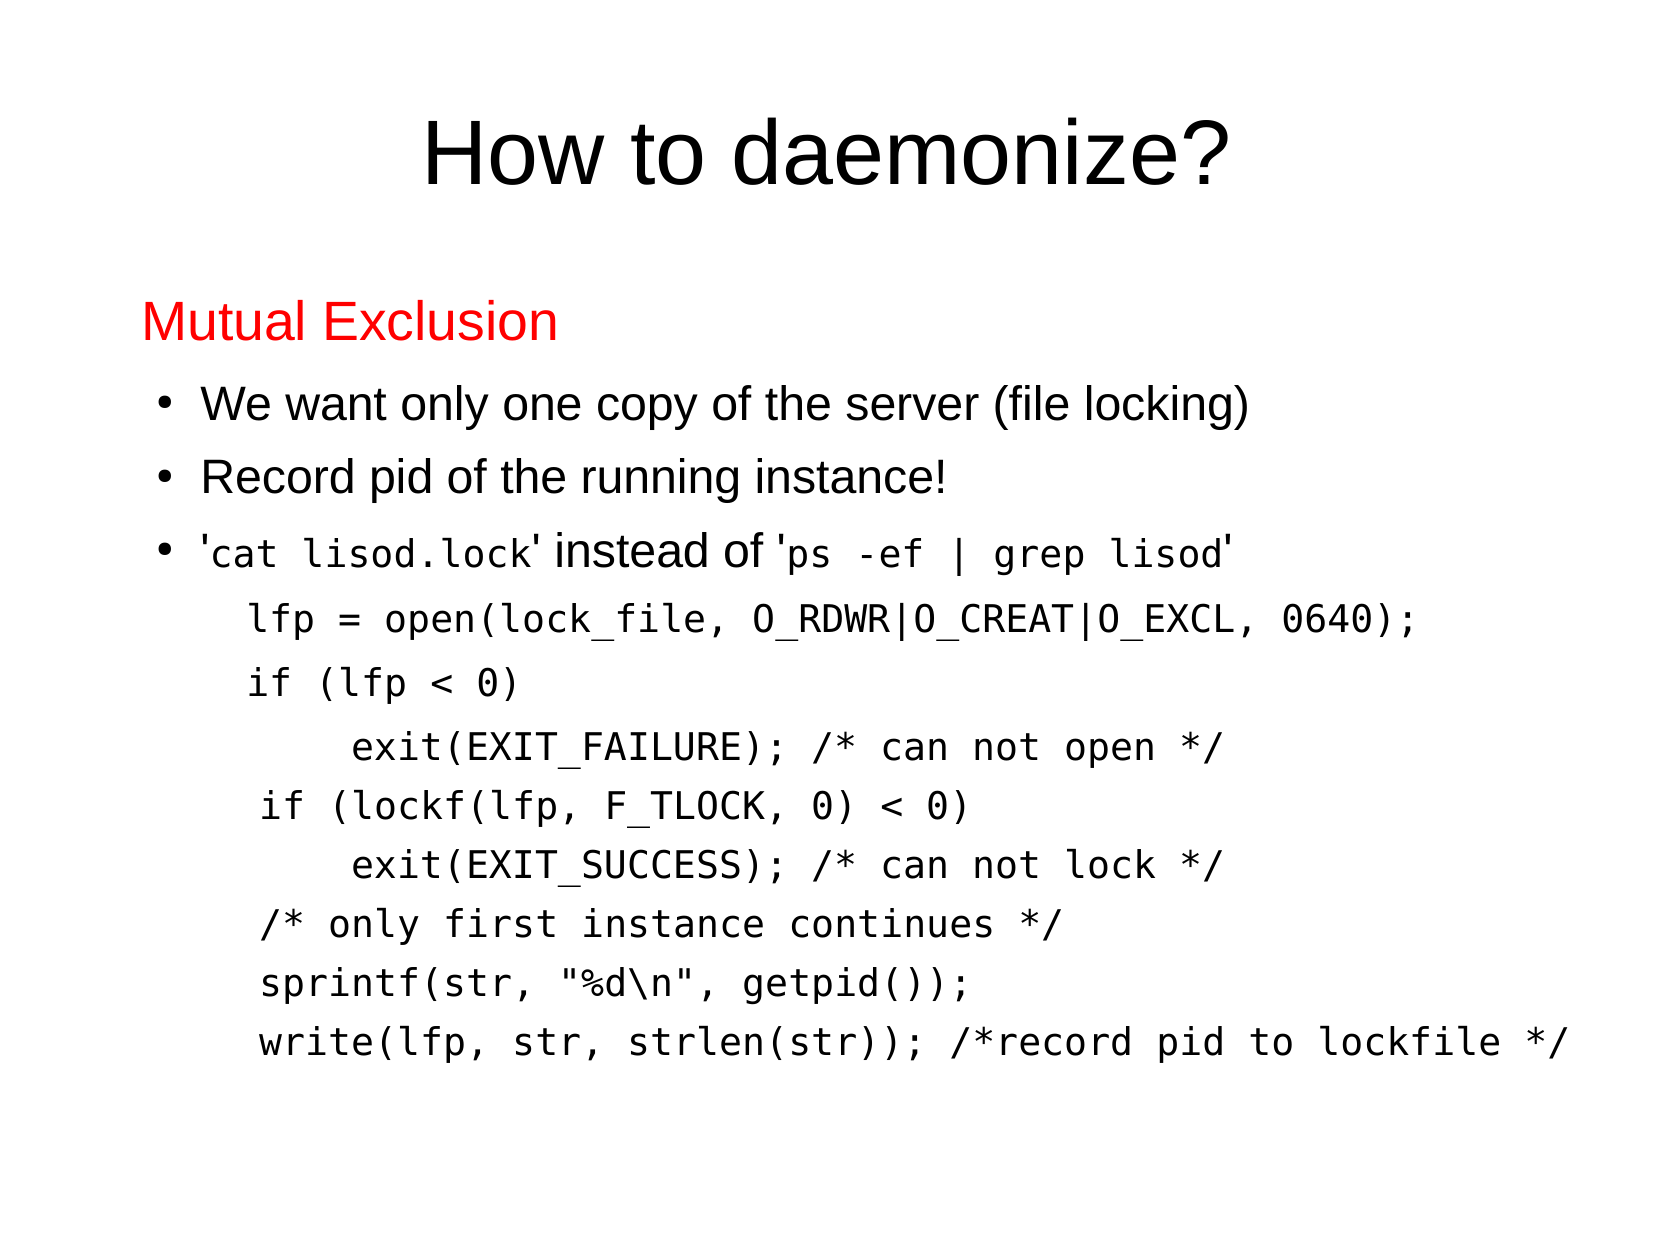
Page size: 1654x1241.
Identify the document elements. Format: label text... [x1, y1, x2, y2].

list Mutual Exclusion We want only one copy of the server (file locking) Record pid of the running instance! 'cat lisod.lock' instead of 'ps -ef | grep lisod' lfp = open(lock_file, O_RDWR|O_CREAT|O_EXCL, 0640); if (lfp < 0) exit(EXIT_FAILURE); /* can not open */ if (lockf(lfp, F_TLOCK, 0) < 0) exit(EXIT_SUCCESS); /* can not lock */ /* only first instance continues */ sprintf(str, "%d\n", getpid()); write(lfp, str, strlen(str)); /*record pid to lockfile */ [82, 290, 1571, 1109]
title How to daemonize? [82, 56, 1571, 250]
